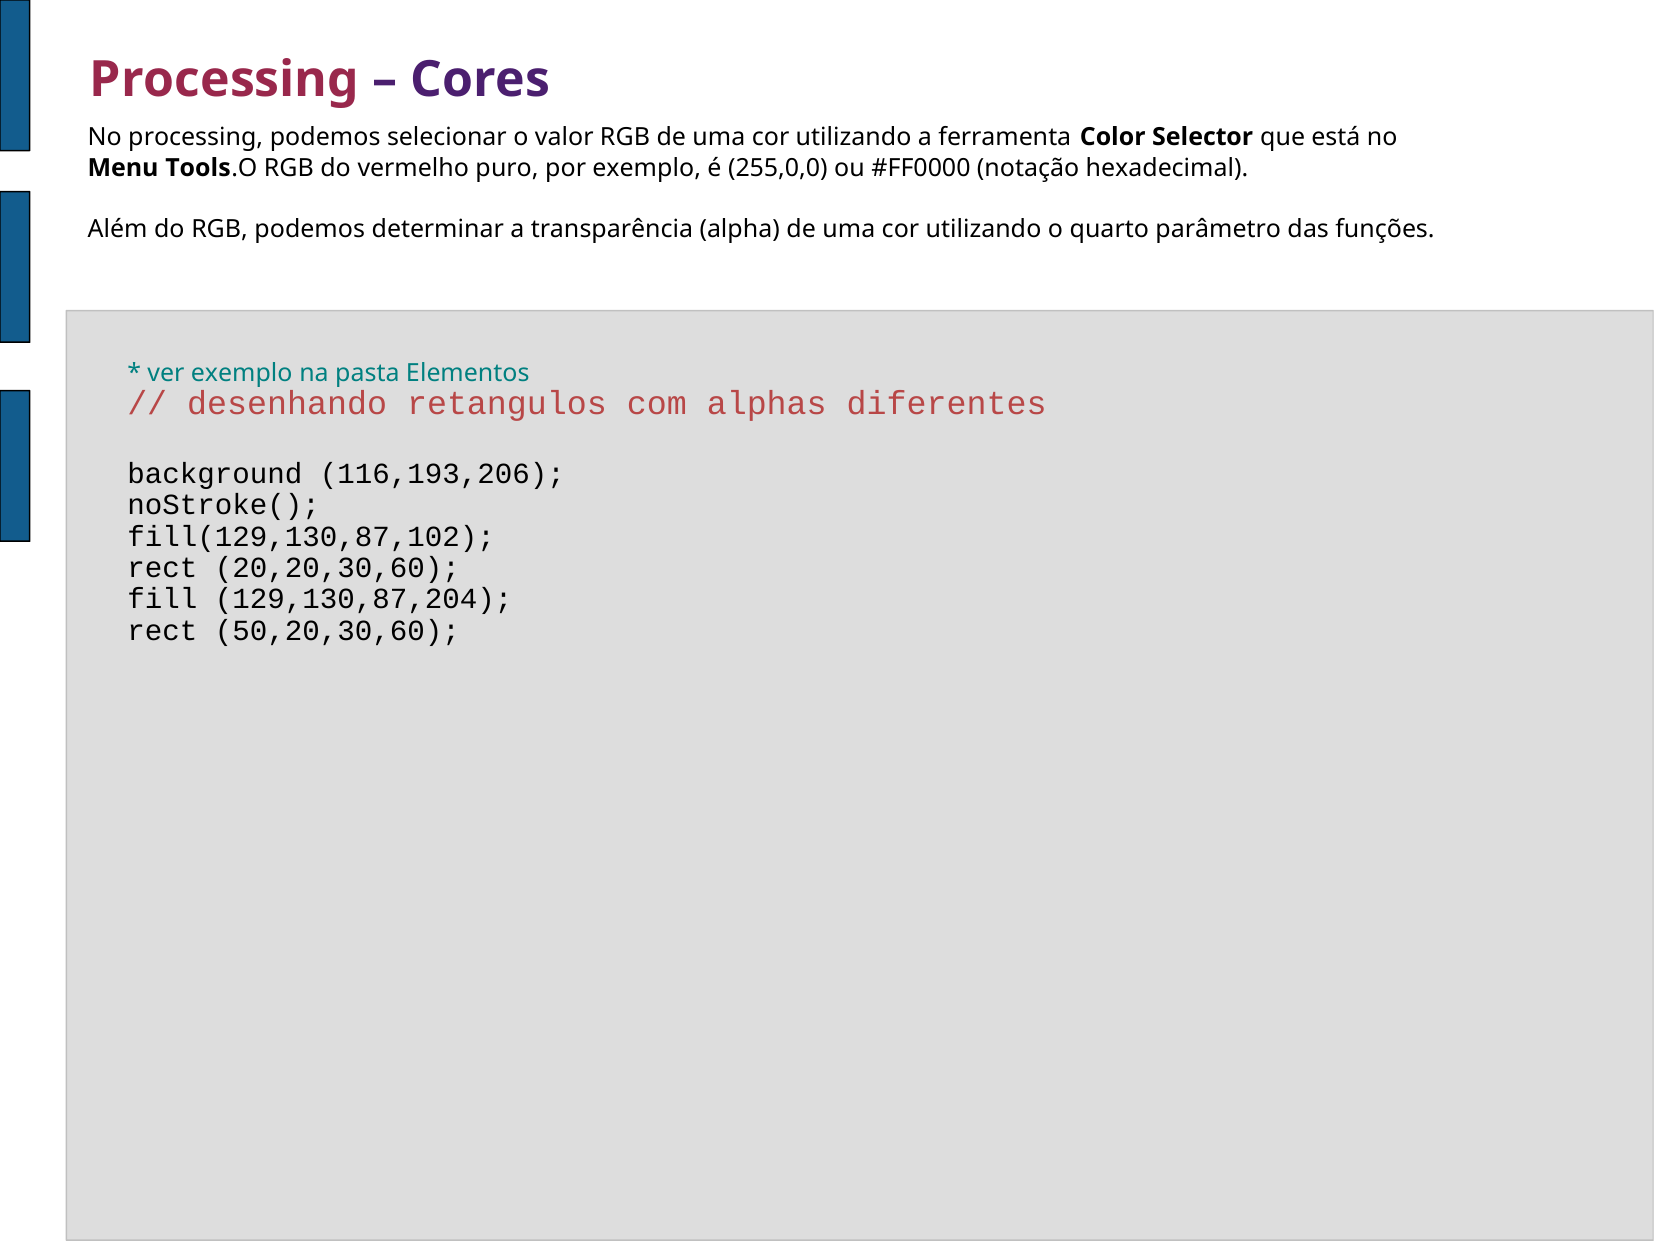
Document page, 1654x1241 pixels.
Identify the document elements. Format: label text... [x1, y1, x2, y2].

text_box No processing, podemos selecionar o valor RGB de uma cor utilizando a ferramenta Color Selector que está no Menu Tools.O RGB do vermelho puro, por exemplo, é (255,0,0) ou #FF0000 (notação hexadecimal). Além do RGB, podemos determinar a transparência (alpha) de uma cor utilizando o quarto parâmetro das funções. [72, 112, 1613, 263]
text_box Processing – Cores [74, 37, 1000, 112]
text_box * ver exemplo na pasta Elementos // desenhando retangulos com alphas diferentes background (116,193,206); noStroke(); fill(129,130,87,102); rect (20,20,30,60); fill (129,130,87,204); rect (50,20,30,60); [112, 345, 1543, 1111]
